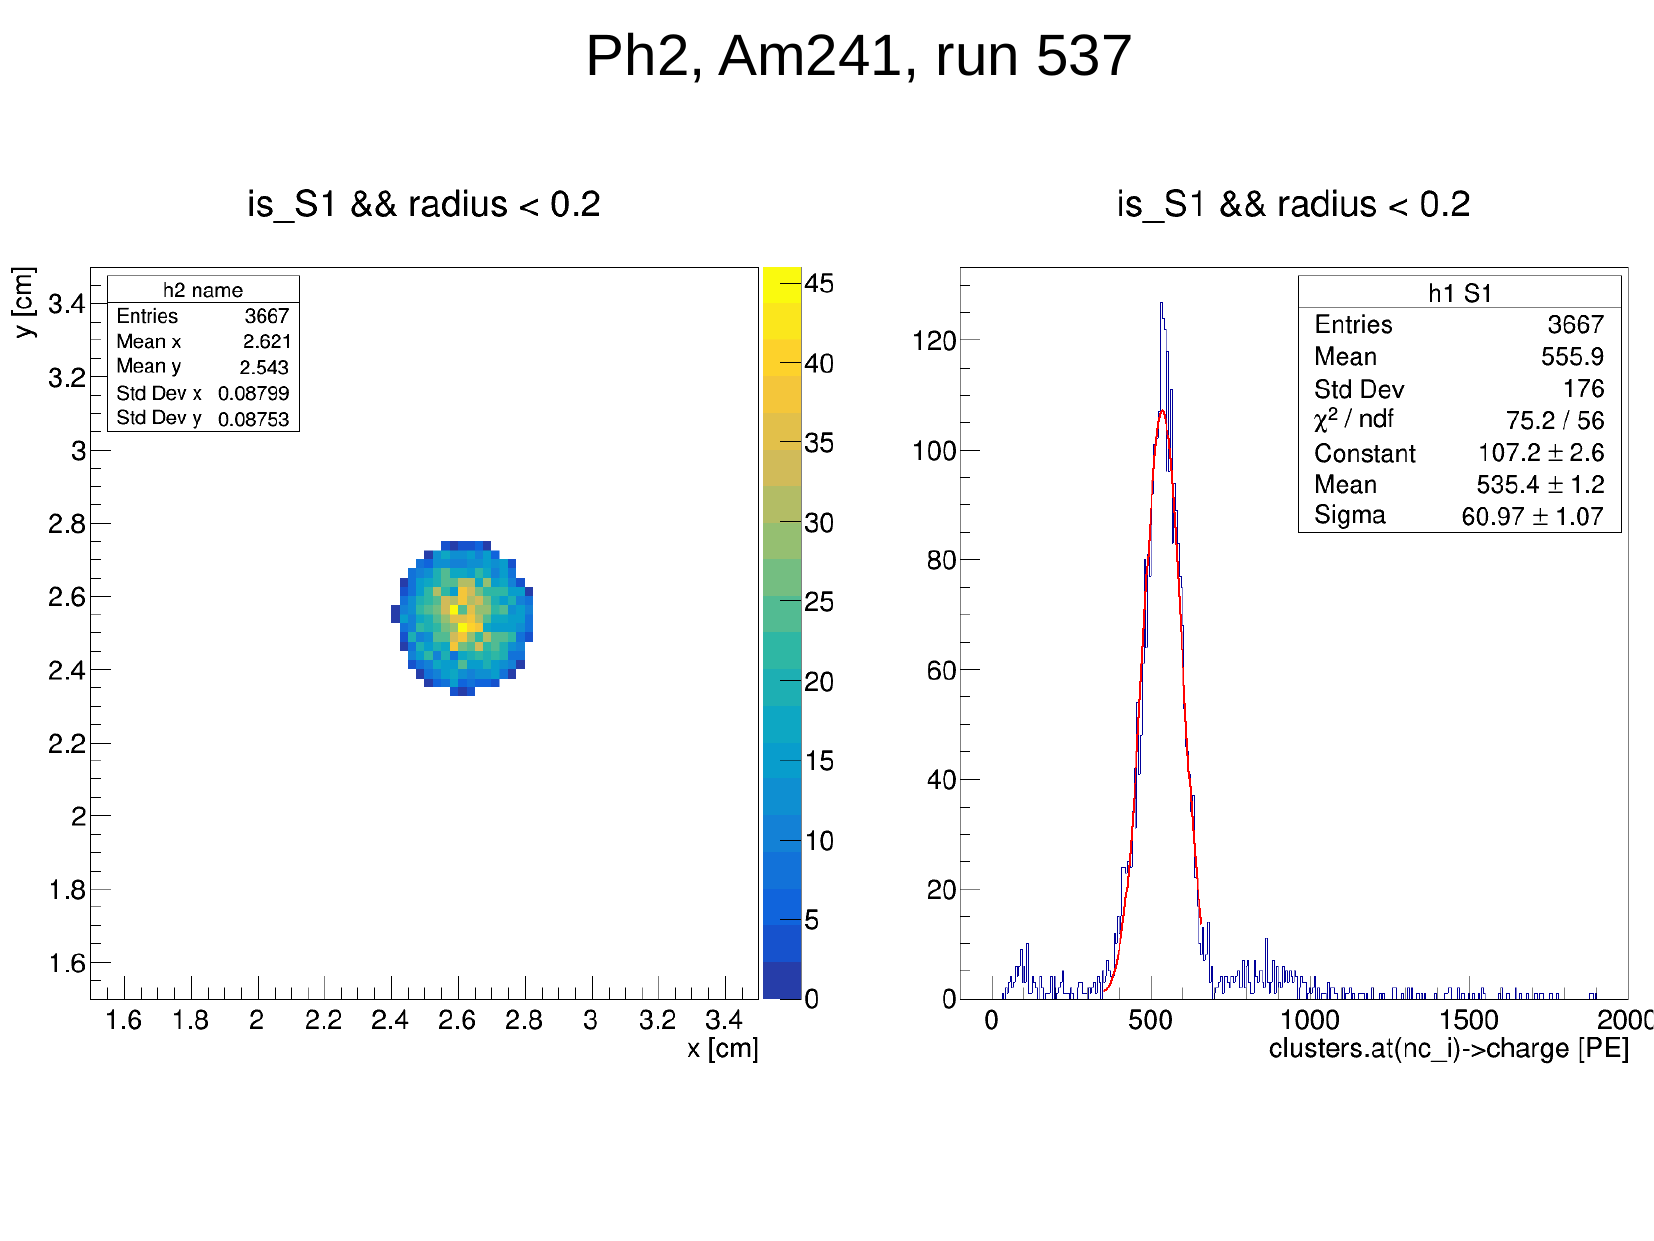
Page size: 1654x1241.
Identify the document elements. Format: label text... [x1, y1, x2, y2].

picture [6, 178, 1654, 1068]
text_box Ph2, Am241, run 537 [519, 15, 1201, 151]
